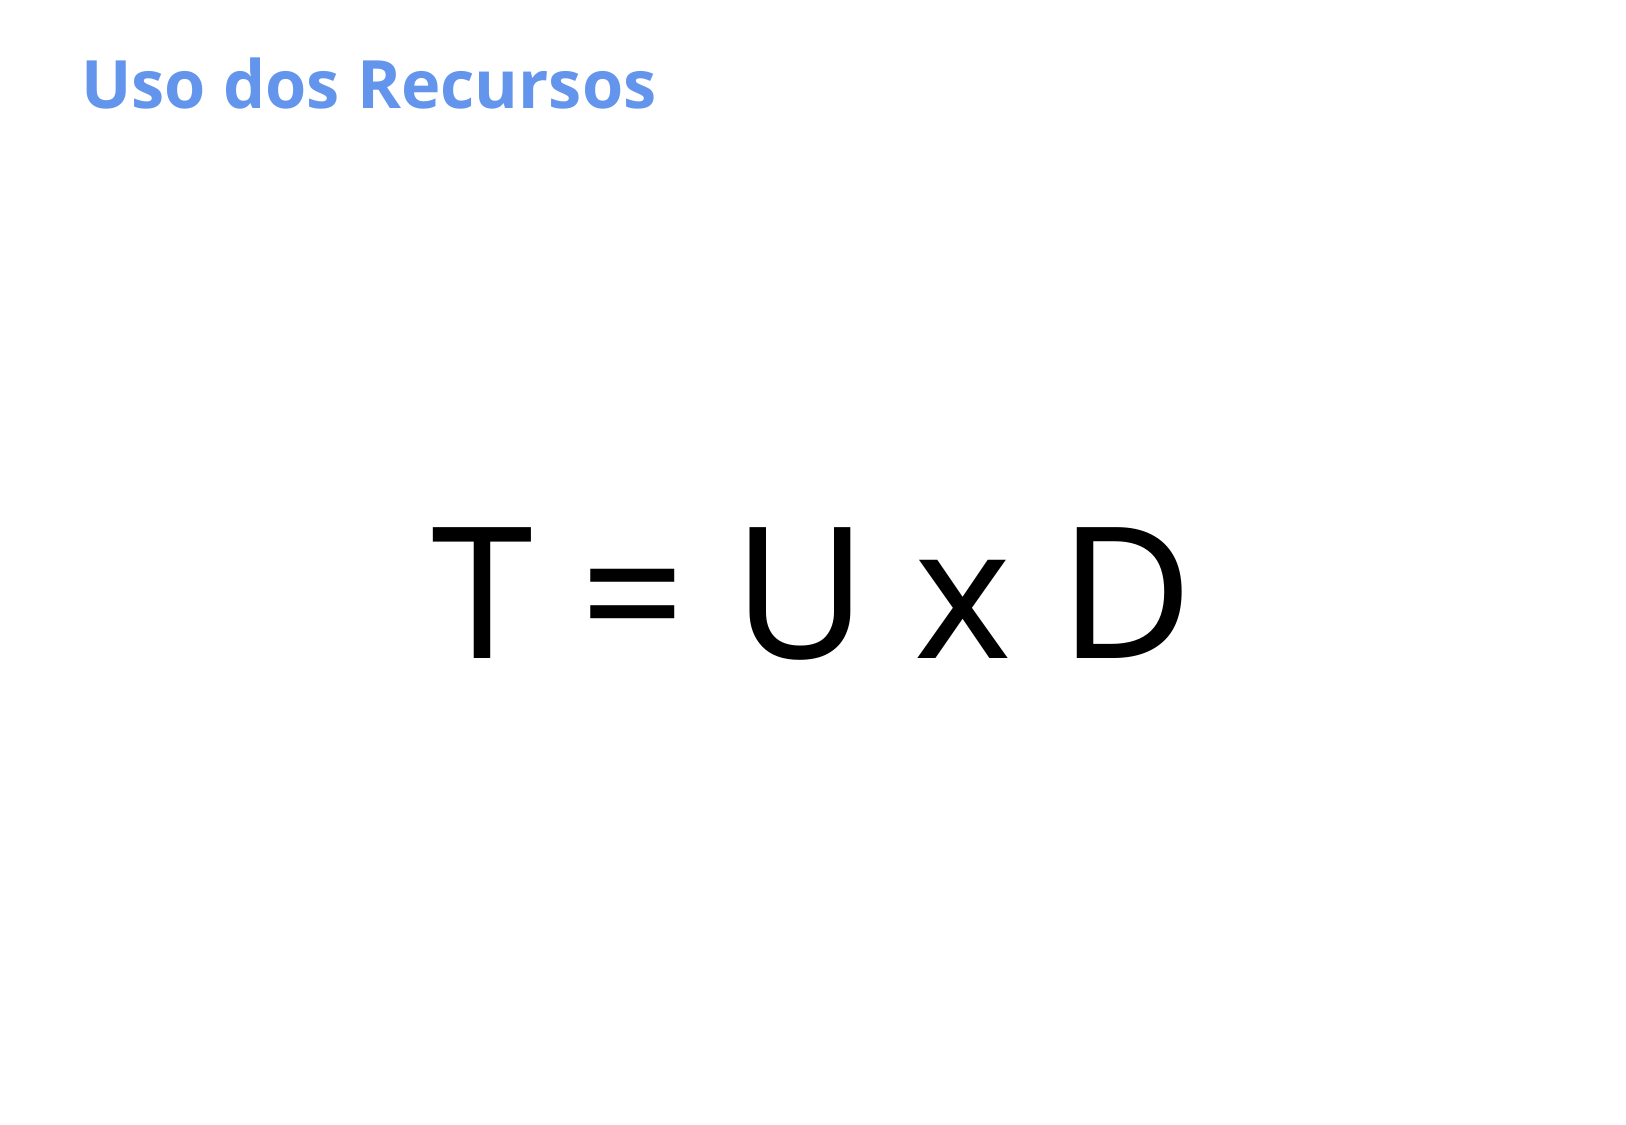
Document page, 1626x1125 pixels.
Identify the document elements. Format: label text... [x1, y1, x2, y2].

list T = U x D [81, 165, 1544, 1016]
title Uso dos Recursos [81, 41, 1544, 122]
